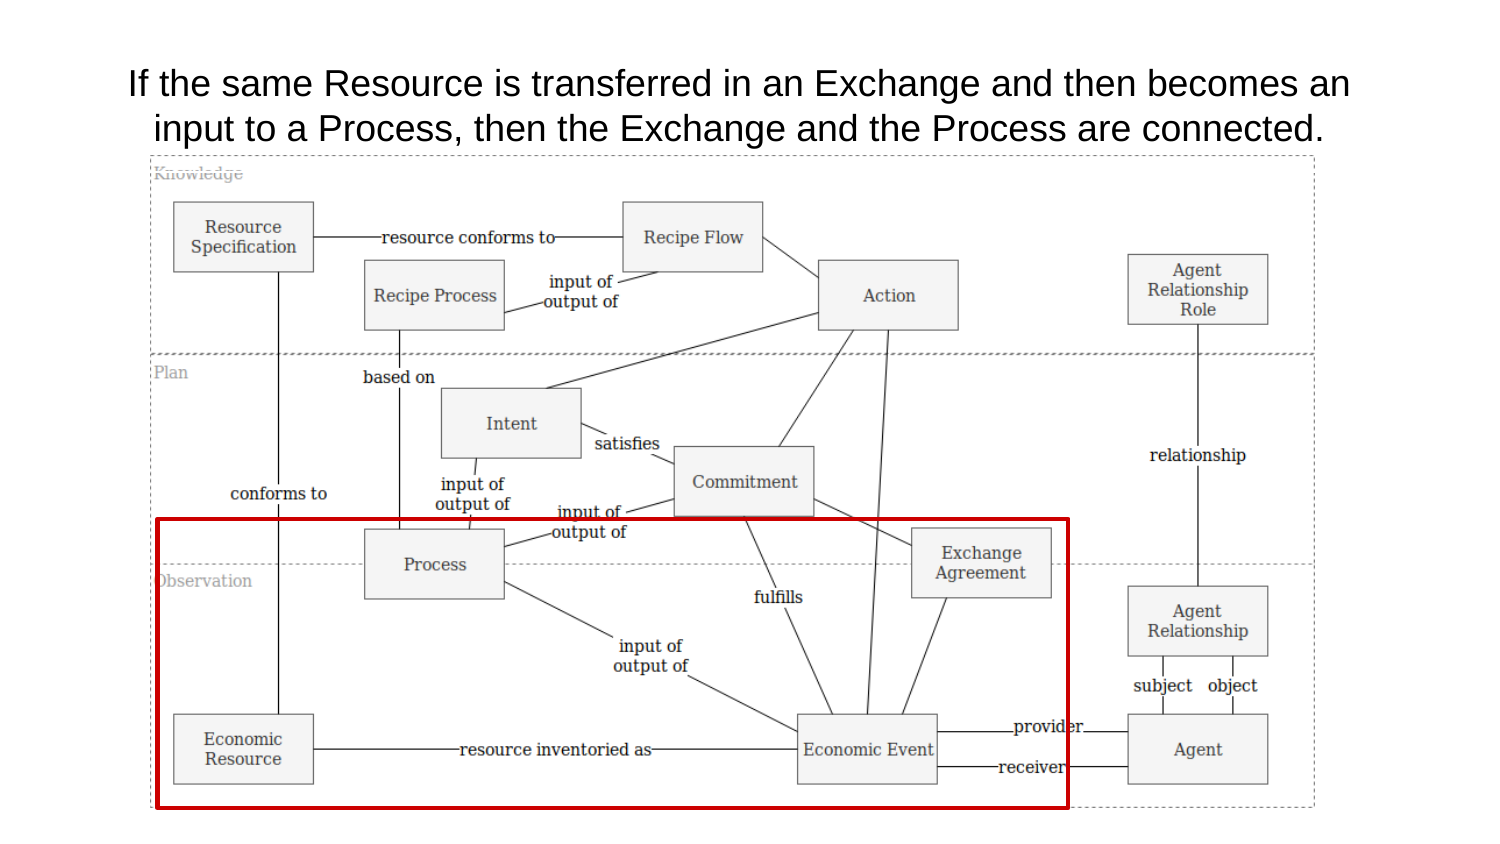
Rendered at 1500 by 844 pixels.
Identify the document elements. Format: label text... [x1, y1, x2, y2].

text_box If the same Resource is transferred in an Exchange and then becomes an input to a Process, then the Exchange and the Process are connected. [74, 43, 1405, 173]
picture [160, 521, 1066, 806]
picture [150, 173, 1315, 808]
